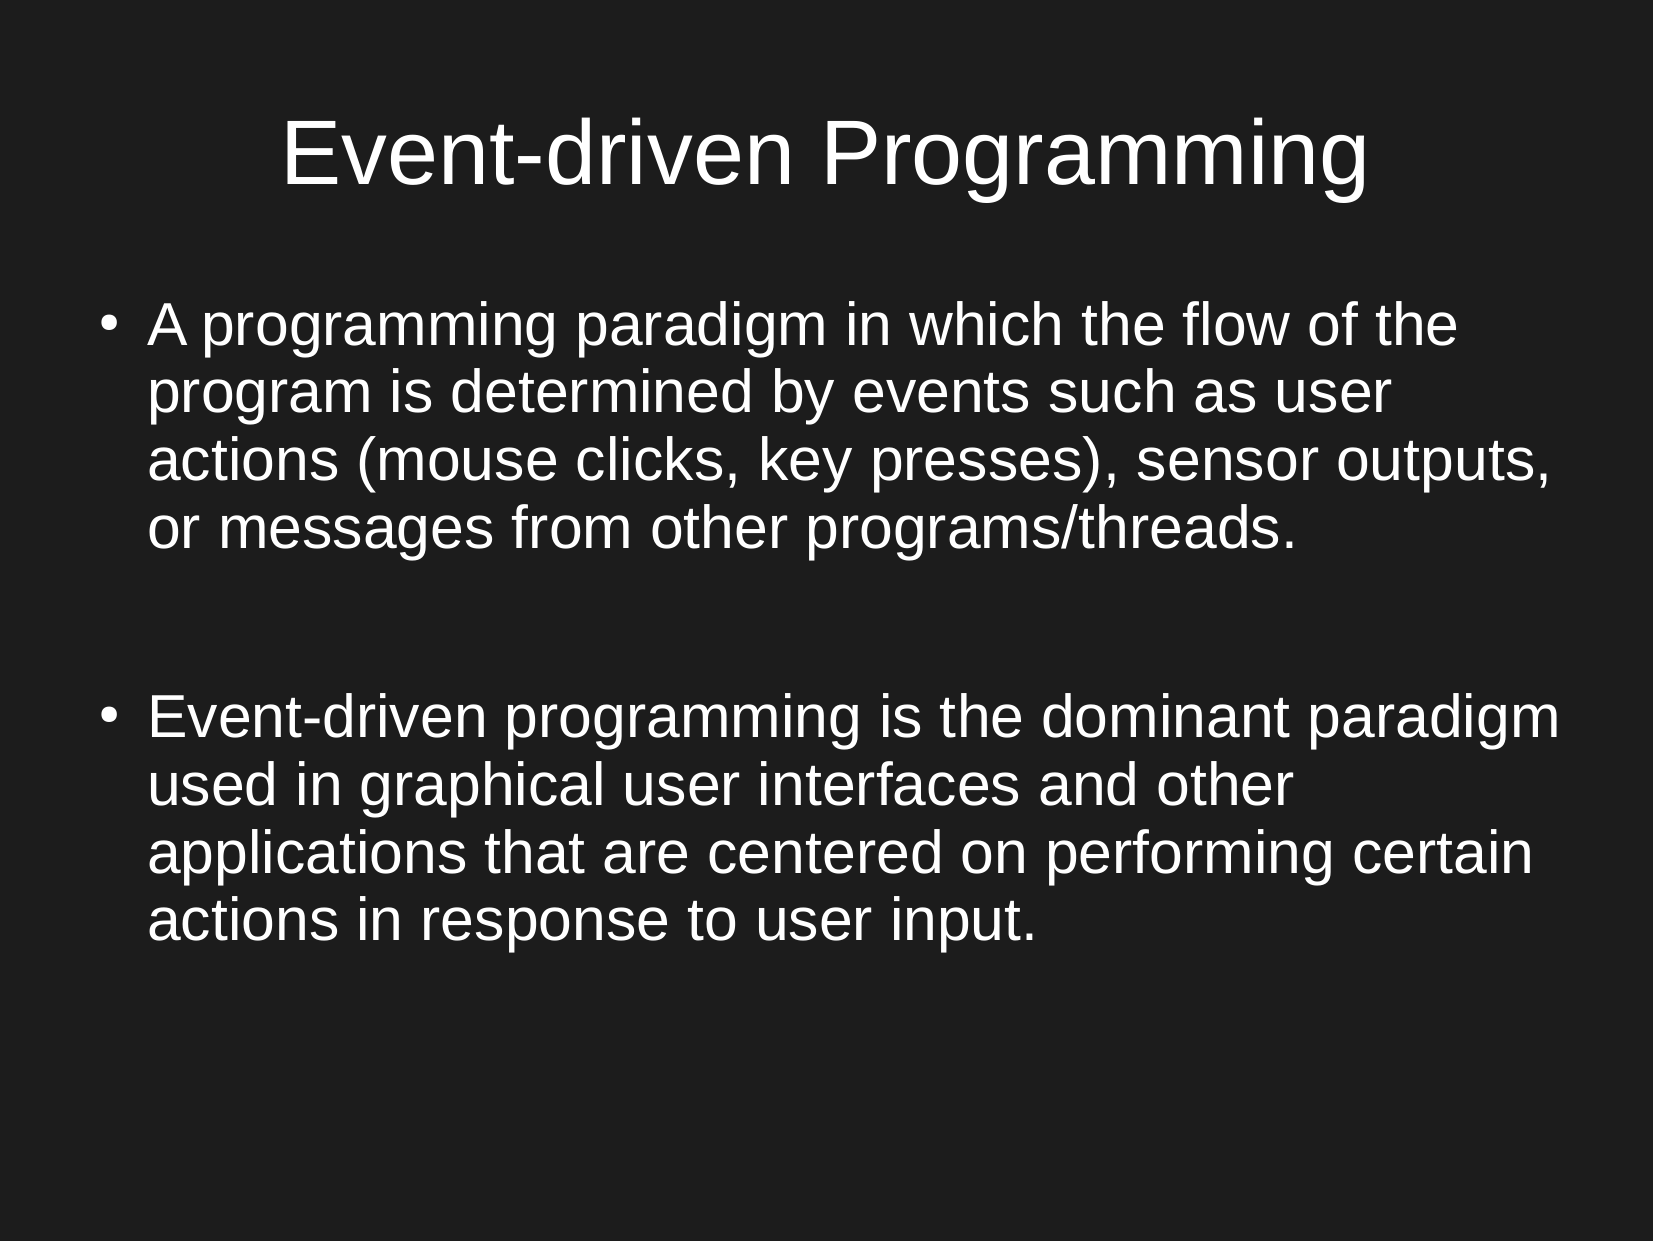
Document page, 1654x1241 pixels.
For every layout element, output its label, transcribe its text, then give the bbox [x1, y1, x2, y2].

title Event-driven Programming [82, 49, 1571, 257]
list A programming paradigm in which the flow of the program is determined by events such as user actions (mouse clicks, key presses), sensor outputs, or messages from other programs/threads. Event-driven programming is the dominant paradigm used in graphical user interfaces and other applications that are centered on performing certain actions in response to user input. [82, 290, 1571, 1010]
